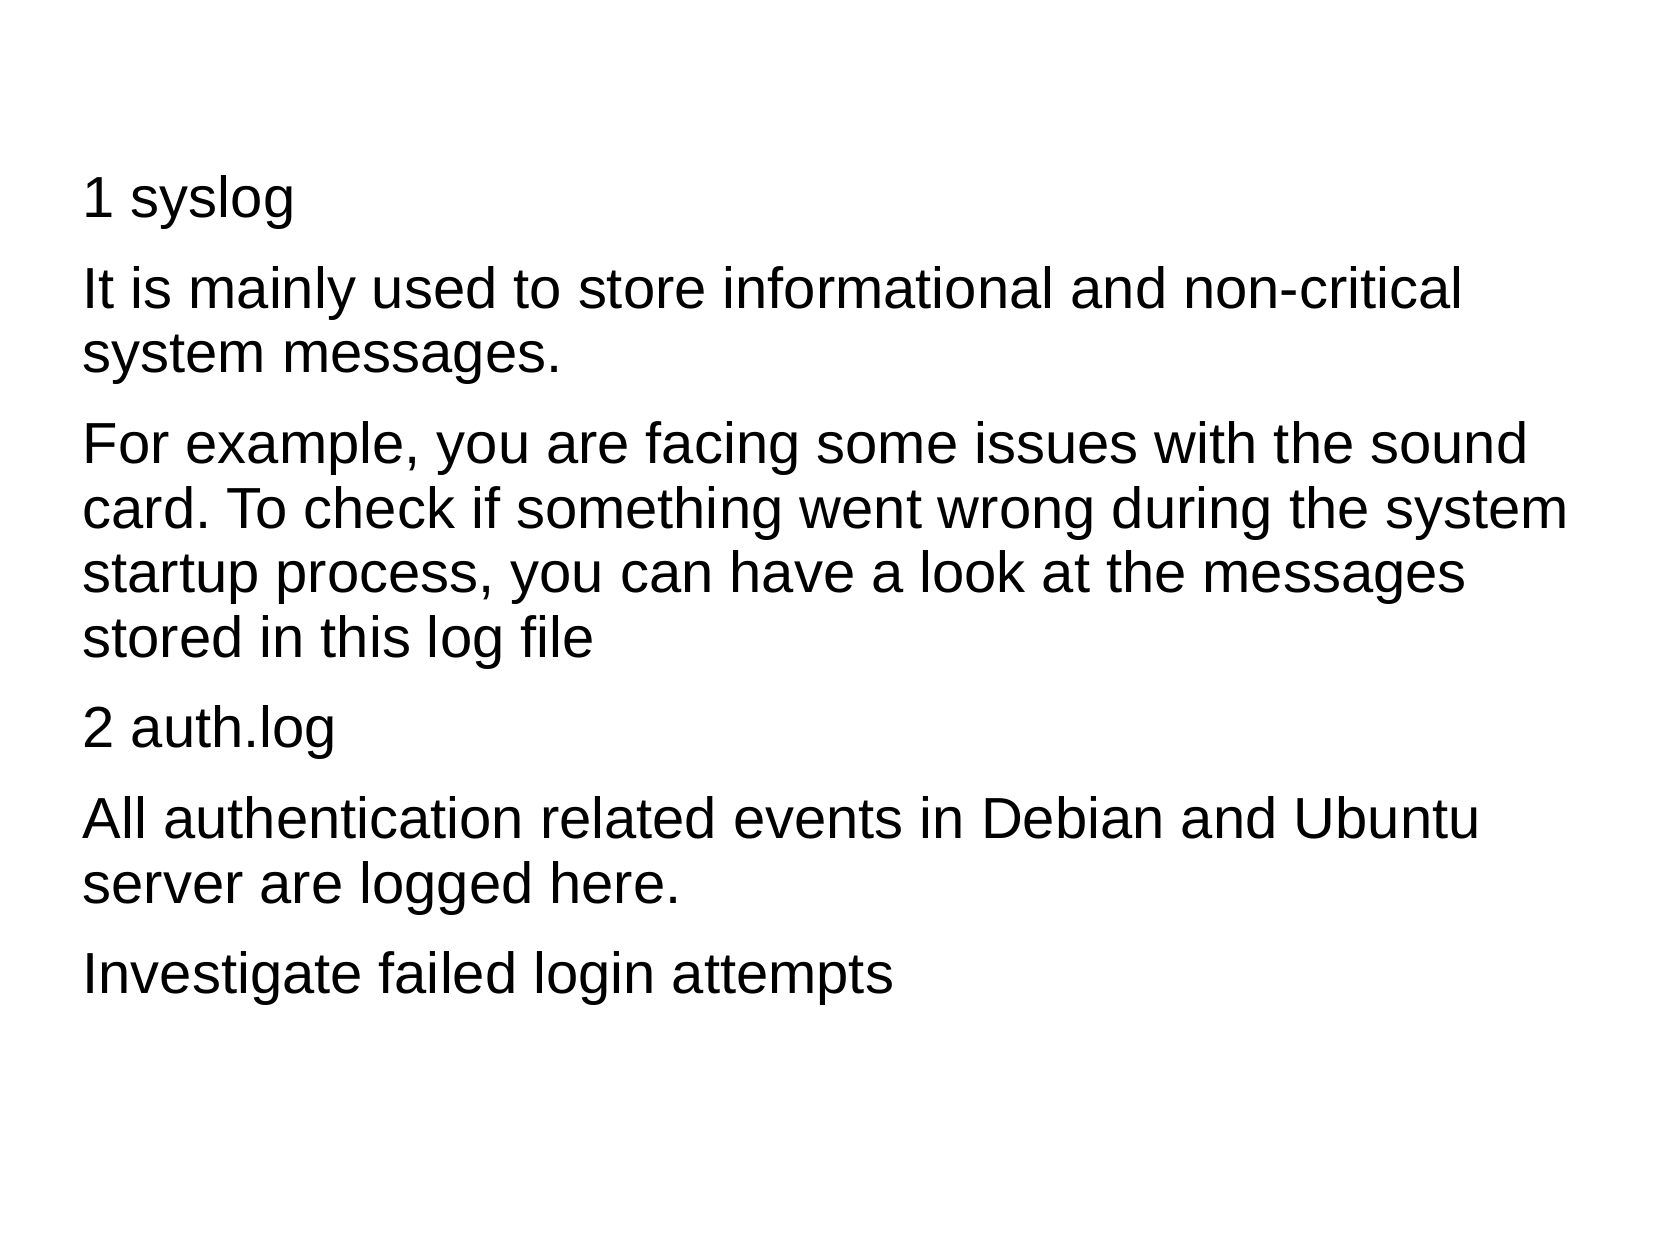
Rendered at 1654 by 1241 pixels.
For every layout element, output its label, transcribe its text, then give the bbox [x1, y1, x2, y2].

list 1 syslog It is mainly used to store informational and non-critical system messages. For example, you are facing some issues with the sound card. To check if something went wrong during the system startup process, you can have a look at the messages stored in this log file 2 auth.log All authentication related events in Debian and Ubuntu server are logged here. Investigate failed login attempts [82, 165, 1571, 1010]
